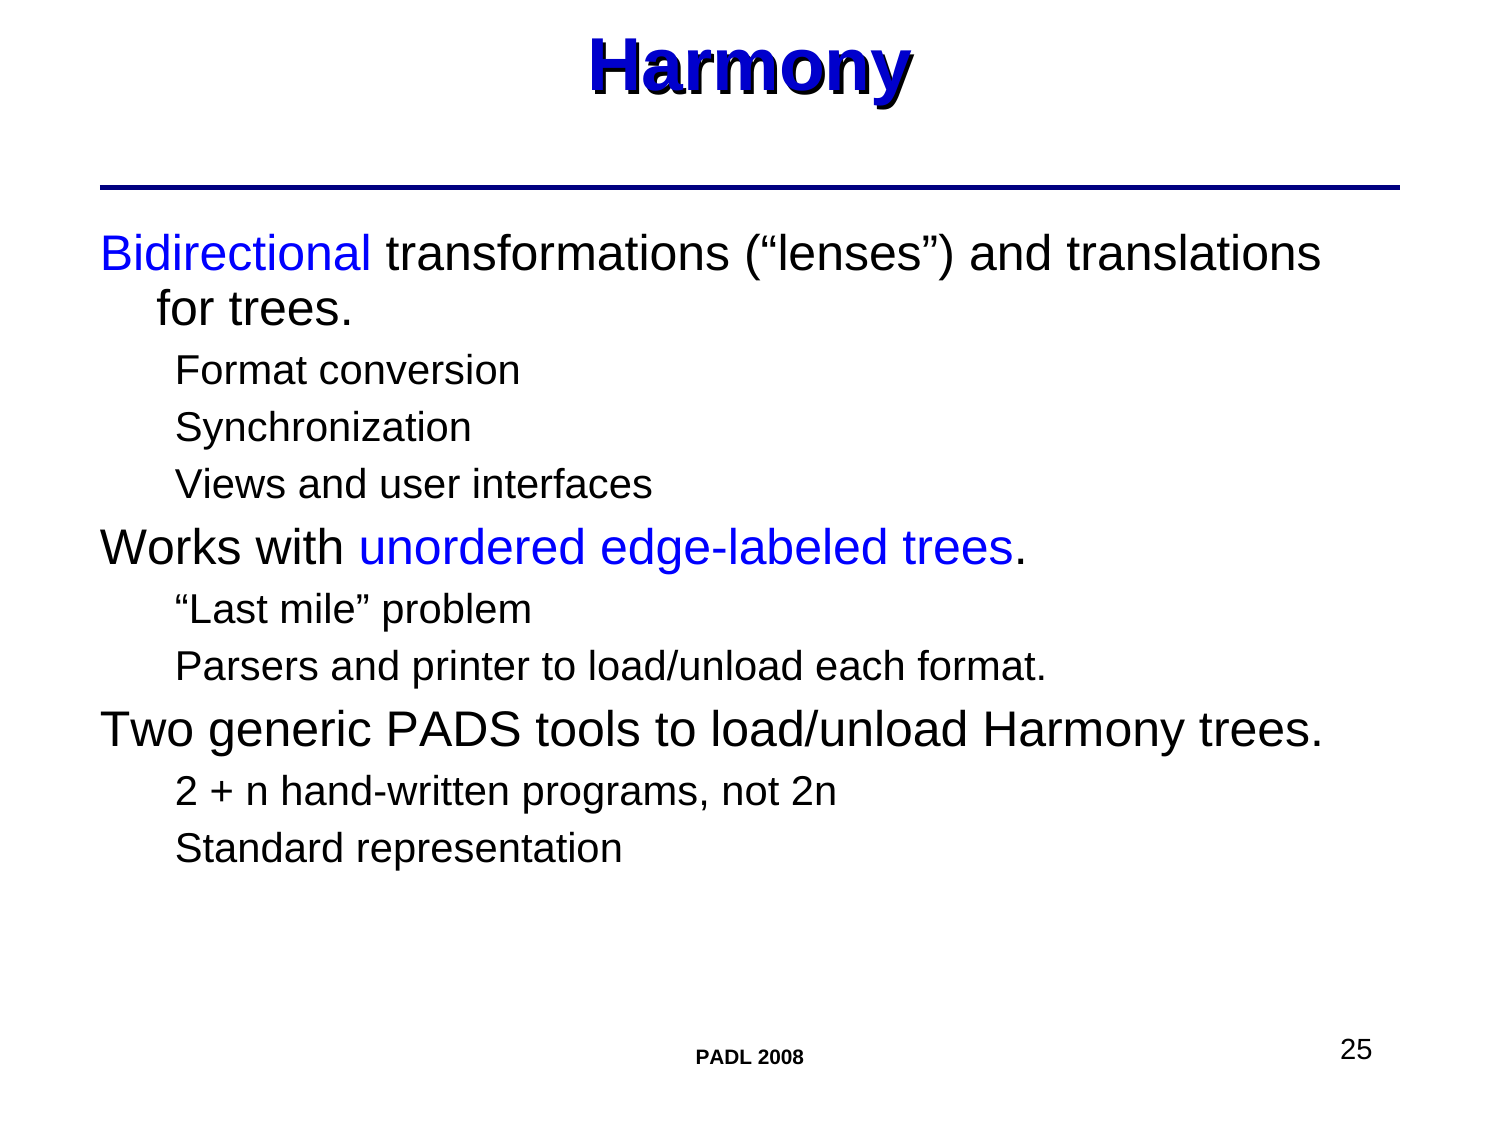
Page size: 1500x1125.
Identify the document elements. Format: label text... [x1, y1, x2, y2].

list Bidirectional transformations (“lenses”) and translations for trees. Format conversion Synchronization Views and user interfaces Works with unordered edge-labeled trees. “Last mile” problem Parsers and printer to load/unload each format. Two generic PADS tools to load/unload Harmony trees. 2 + n hand-written programs, not 2n Standard representation [99, 224, 1375, 986]
title Harmony [99, 0, 1401, 156]
